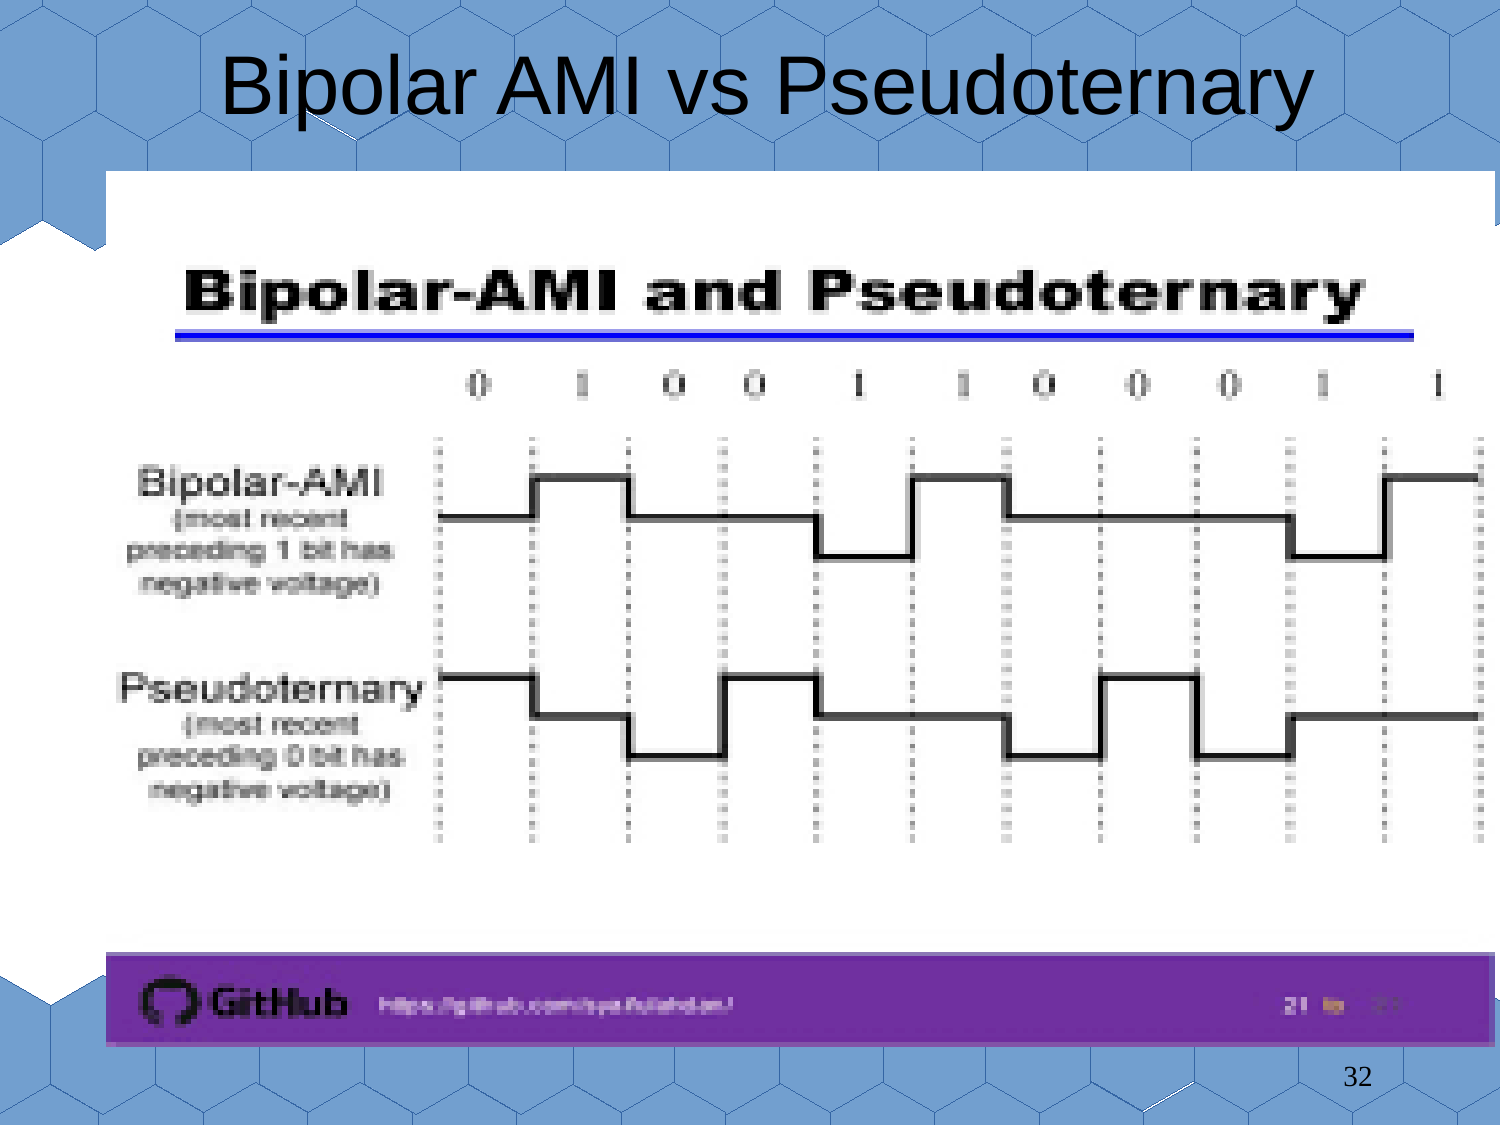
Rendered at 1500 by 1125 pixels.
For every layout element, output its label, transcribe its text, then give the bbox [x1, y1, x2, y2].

text_box <number> [1074, 1050, 1388, 1125]
title Bipolar AMI vs Pseudoternary [112, 0, 1388, 171]
picture [106, 171, 1495, 1047]
